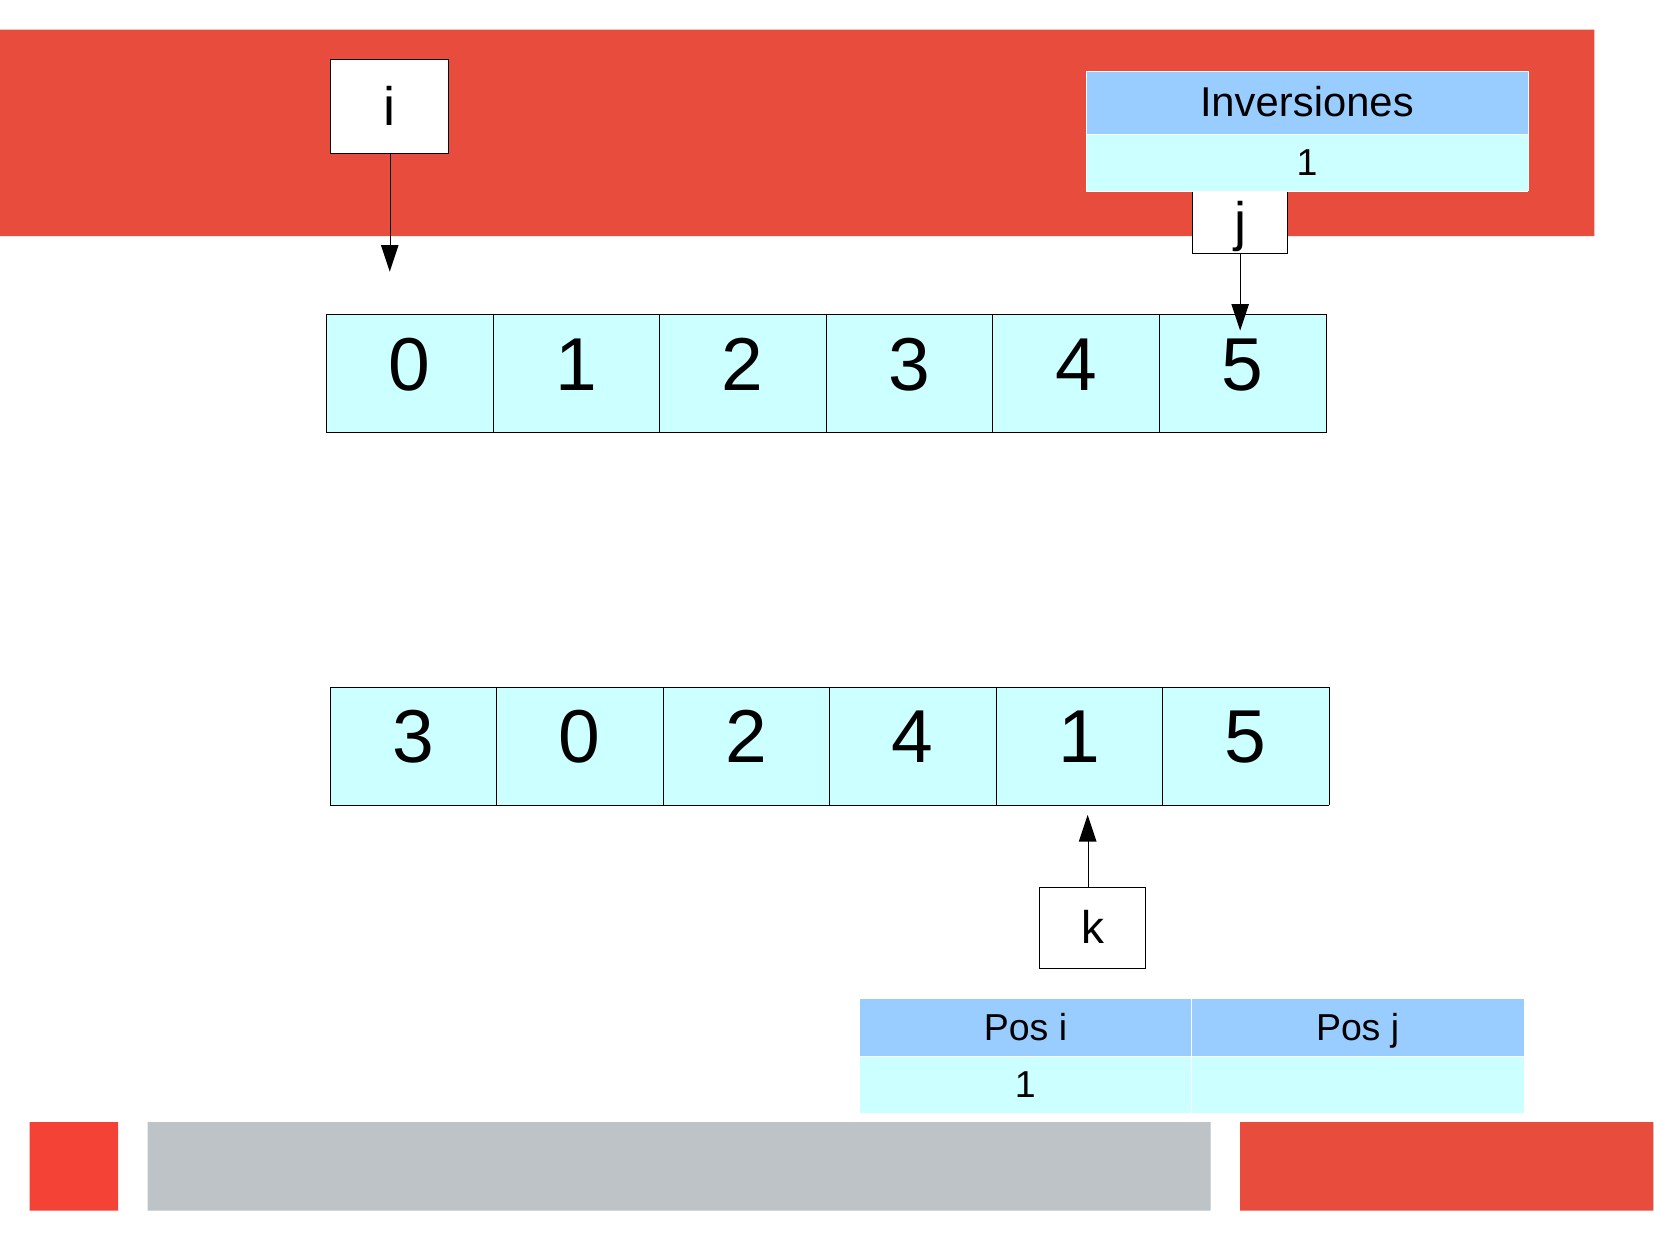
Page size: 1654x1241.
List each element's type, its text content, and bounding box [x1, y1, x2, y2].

table_header Inversiones [1087, 72, 1528, 134]
table_header 3 [827, 315, 992, 432]
table_header 2 [664, 688, 829, 805]
table_header 4 [830, 688, 996, 805]
table_cell [1192, 1057, 1524, 1113]
table_header Pos j [1192, 999, 1524, 1056]
table_header 3 [331, 688, 496, 805]
table_header 1 [997, 688, 1162, 805]
table_header 5 [1160, 315, 1326, 432]
table_header 4 [993, 315, 1159, 432]
table_cell 1 [860, 1057, 1191, 1113]
table_header 0 [497, 688, 663, 805]
text_box j [1192, 192, 1288, 254]
table_cell 1 [1087, 135, 1528, 191]
table_header 2 [660, 315, 826, 432]
table_header 1 [494, 315, 659, 432]
text_box i [330, 59, 449, 154]
table_header Pos i [860, 999, 1191, 1056]
table_header 5 [1163, 688, 1329, 805]
table_header 0 [327, 315, 493, 432]
text_box k [1039, 887, 1146, 969]
